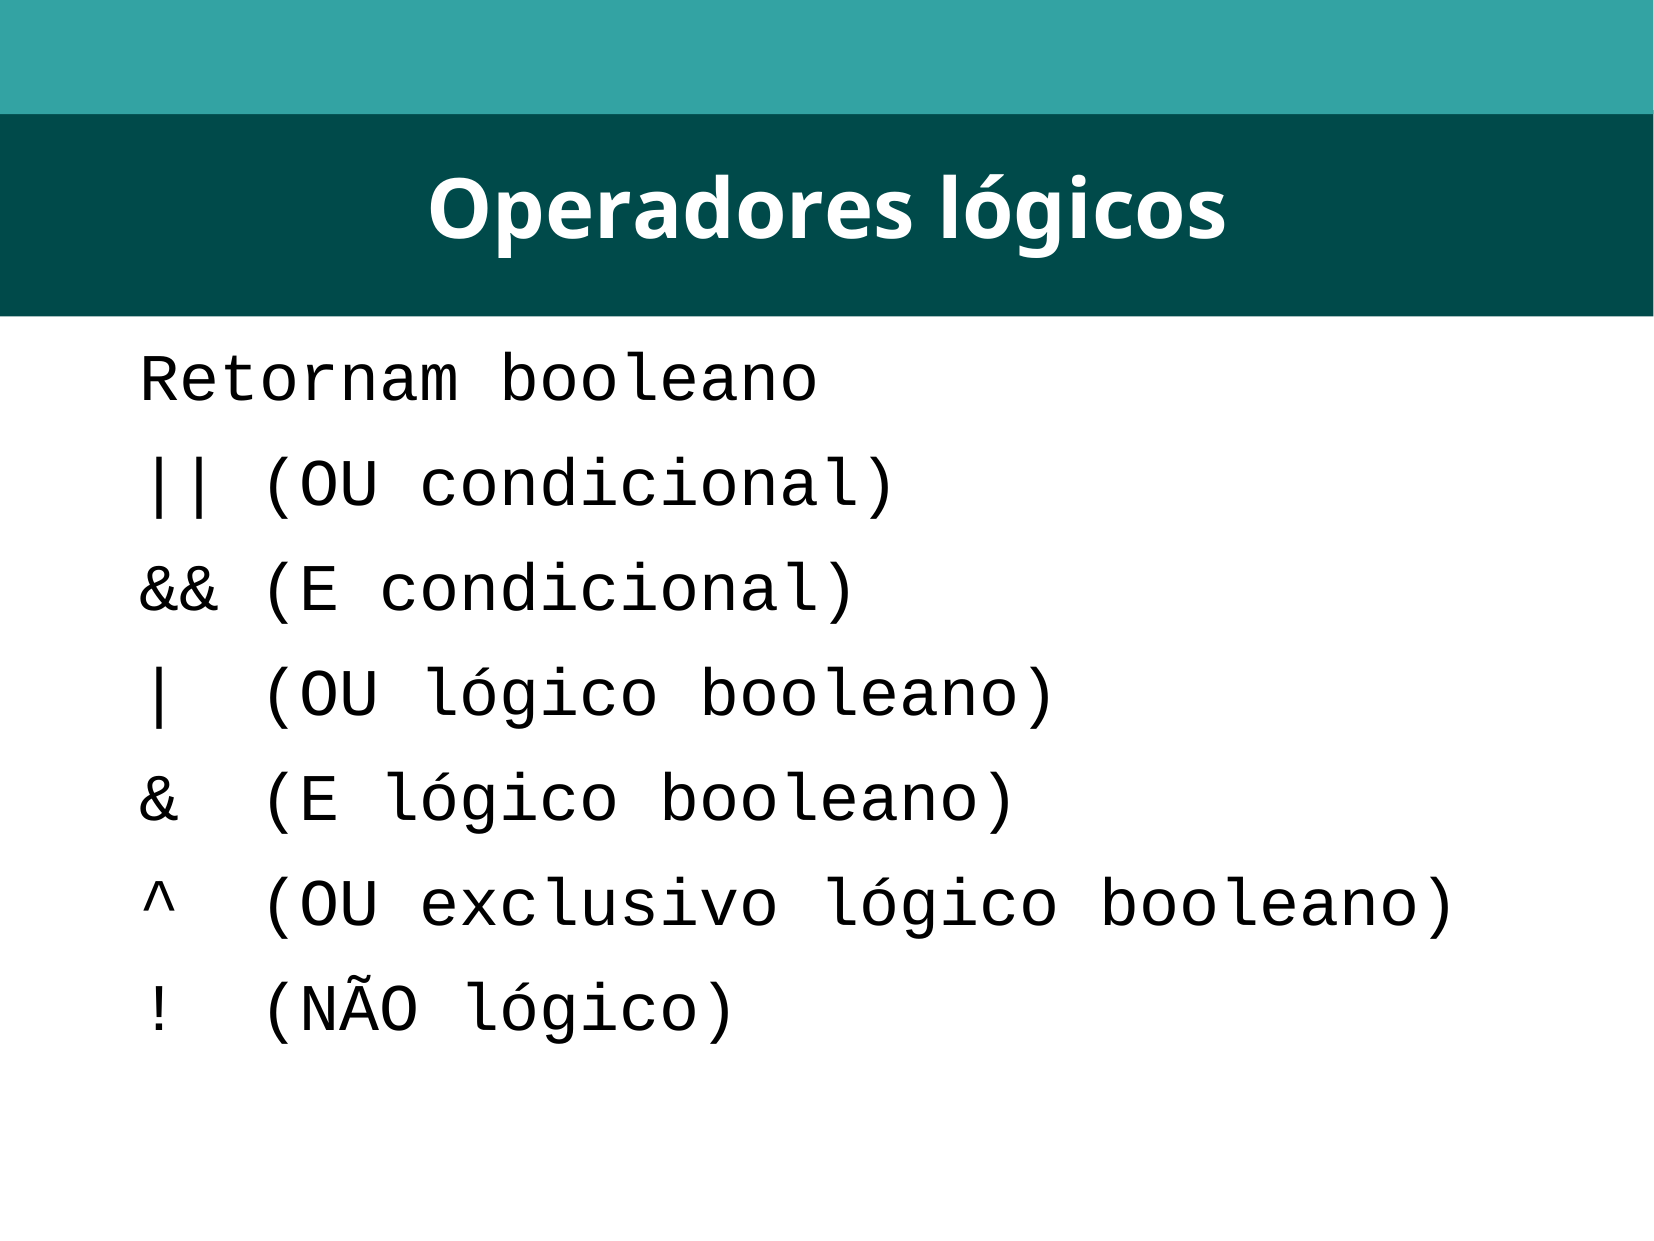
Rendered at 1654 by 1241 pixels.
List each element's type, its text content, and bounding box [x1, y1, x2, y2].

list Retornam booleano || (OU condicional) && (E condicional) | (OU lógico booleano) & (E lógico booleano) ^ (OU exclusivo lógico booleano) ! (NÃO lógico) [121, 344, 1534, 1127]
title Operadores lógicos [121, 102, 1534, 311]
